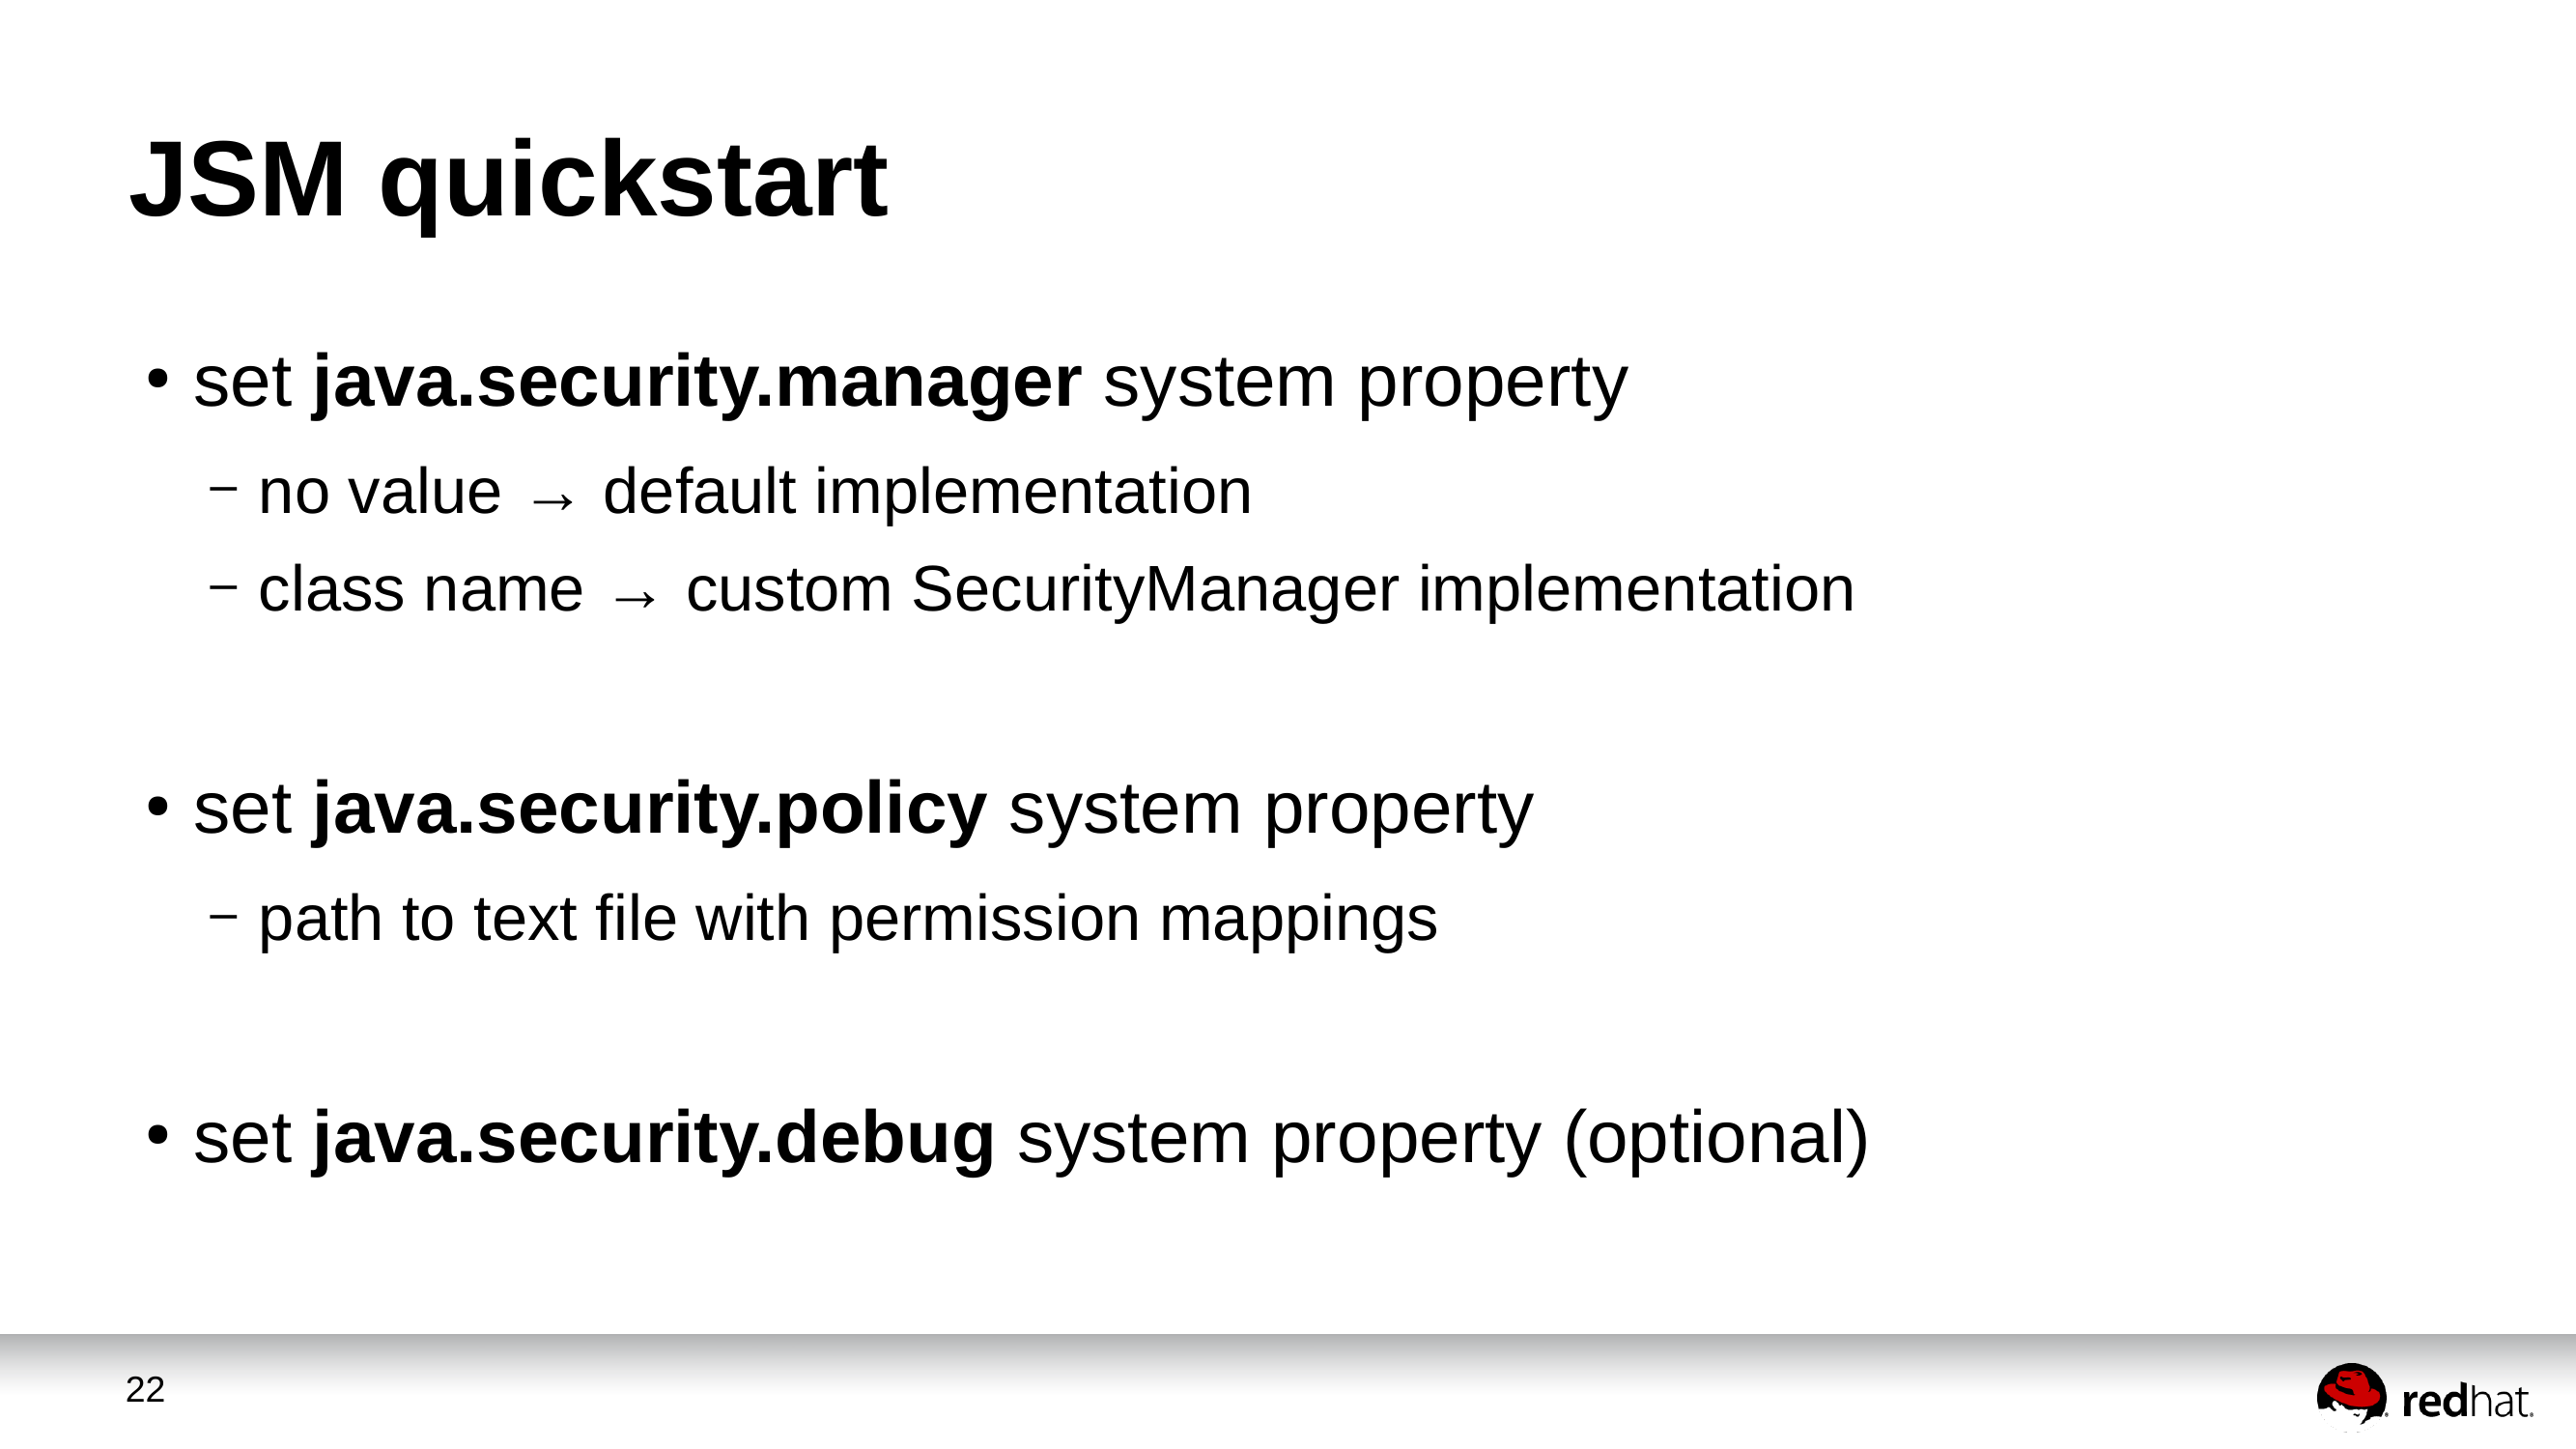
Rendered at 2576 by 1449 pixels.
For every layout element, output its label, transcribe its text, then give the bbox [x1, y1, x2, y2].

title JSM quickstart [128, 57, 2448, 300]
list set java.security.manager system property no value → default implementation class name → custom SecurityManager implementation set java.security.policy system property path to text file with permission mappings set java.security.debug system property (optional) [128, 338, 2448, 1179]
picture [0, 1334, 2576, 1445]
